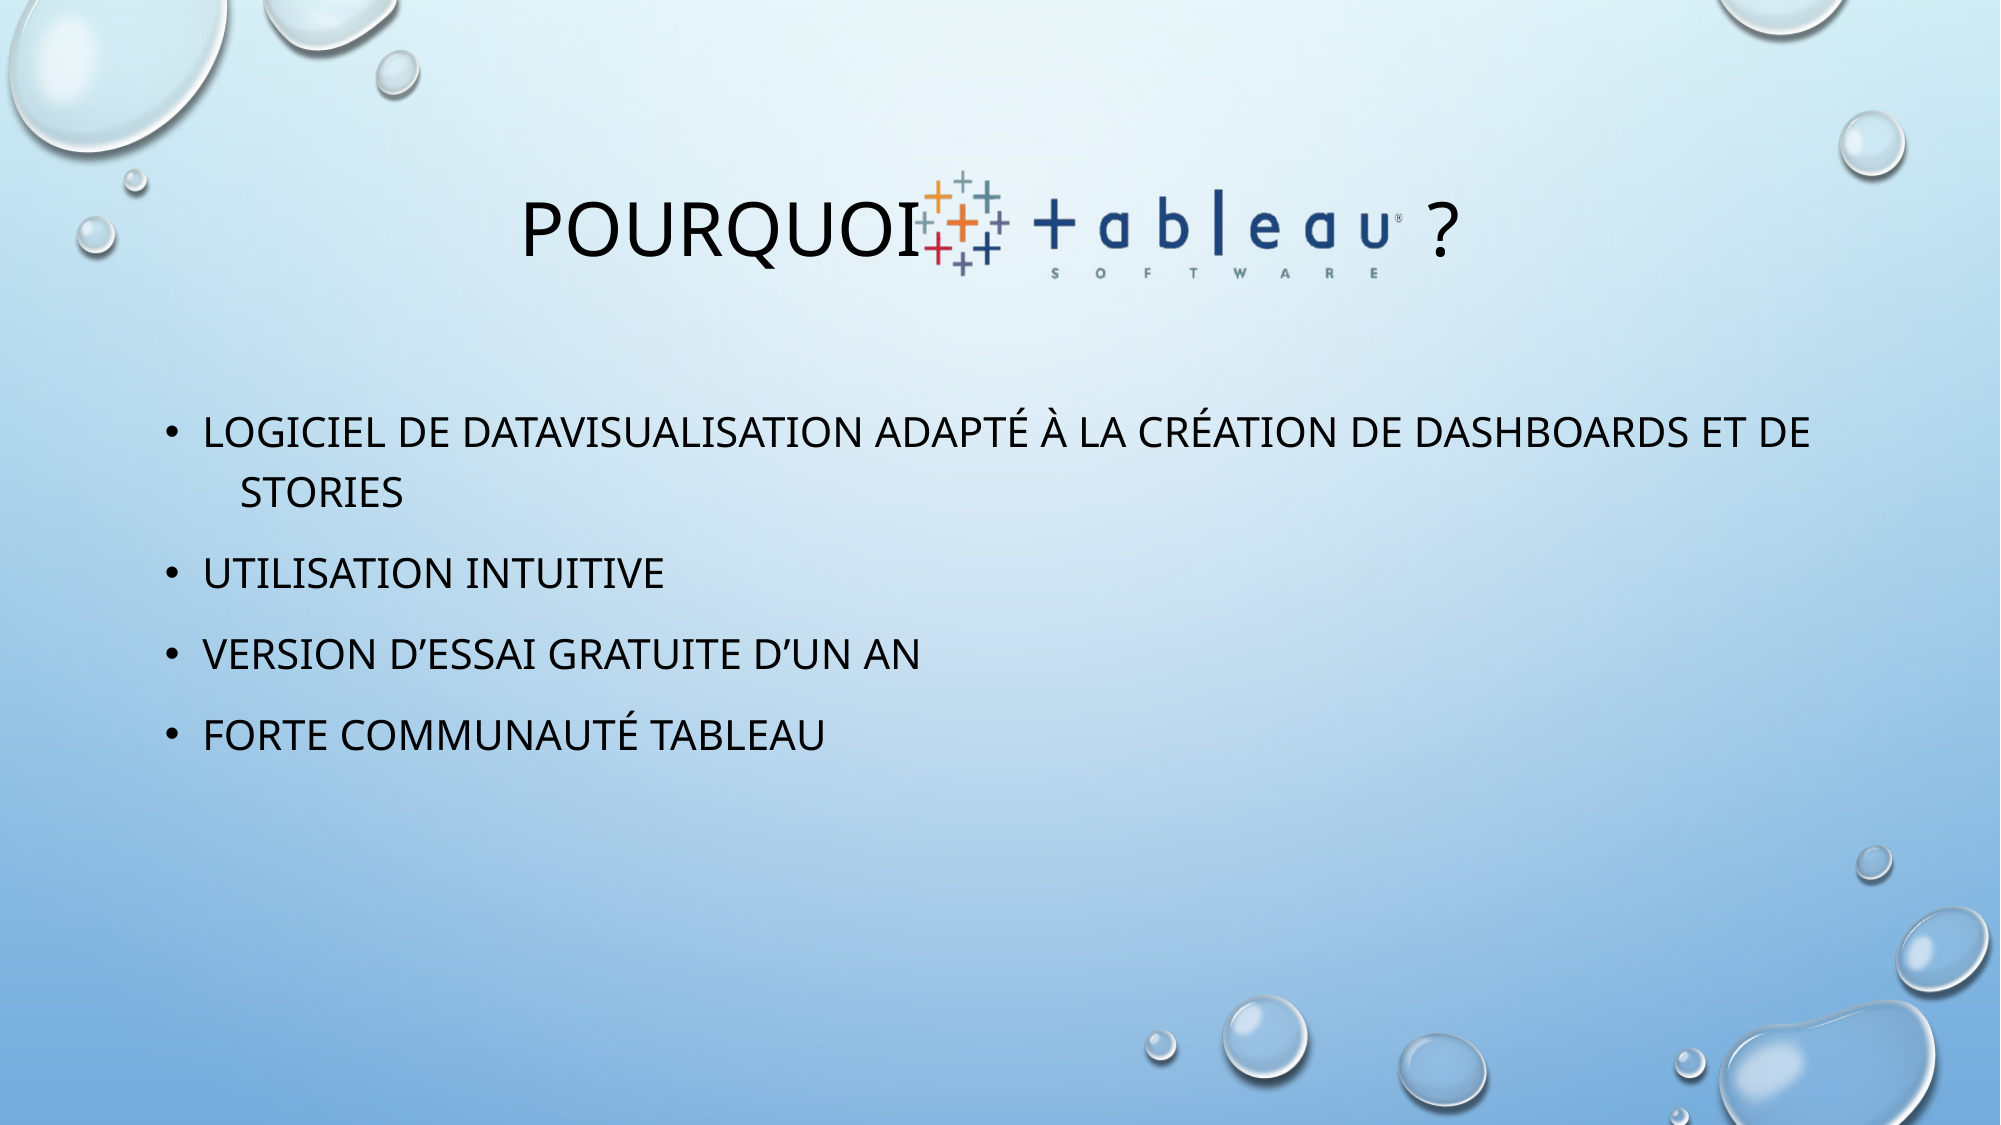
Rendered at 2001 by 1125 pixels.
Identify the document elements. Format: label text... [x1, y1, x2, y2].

picture [882, 101, 1453, 345]
list Logiciel de datavisualisation adapté à la création de dashboards et de stories Utilisation intuitive Version d’essai gratuite d’un an Forte communauté tableau [149, 388, 1850, 950]
title Pourquoi ? [149, 101, 1851, 364]
